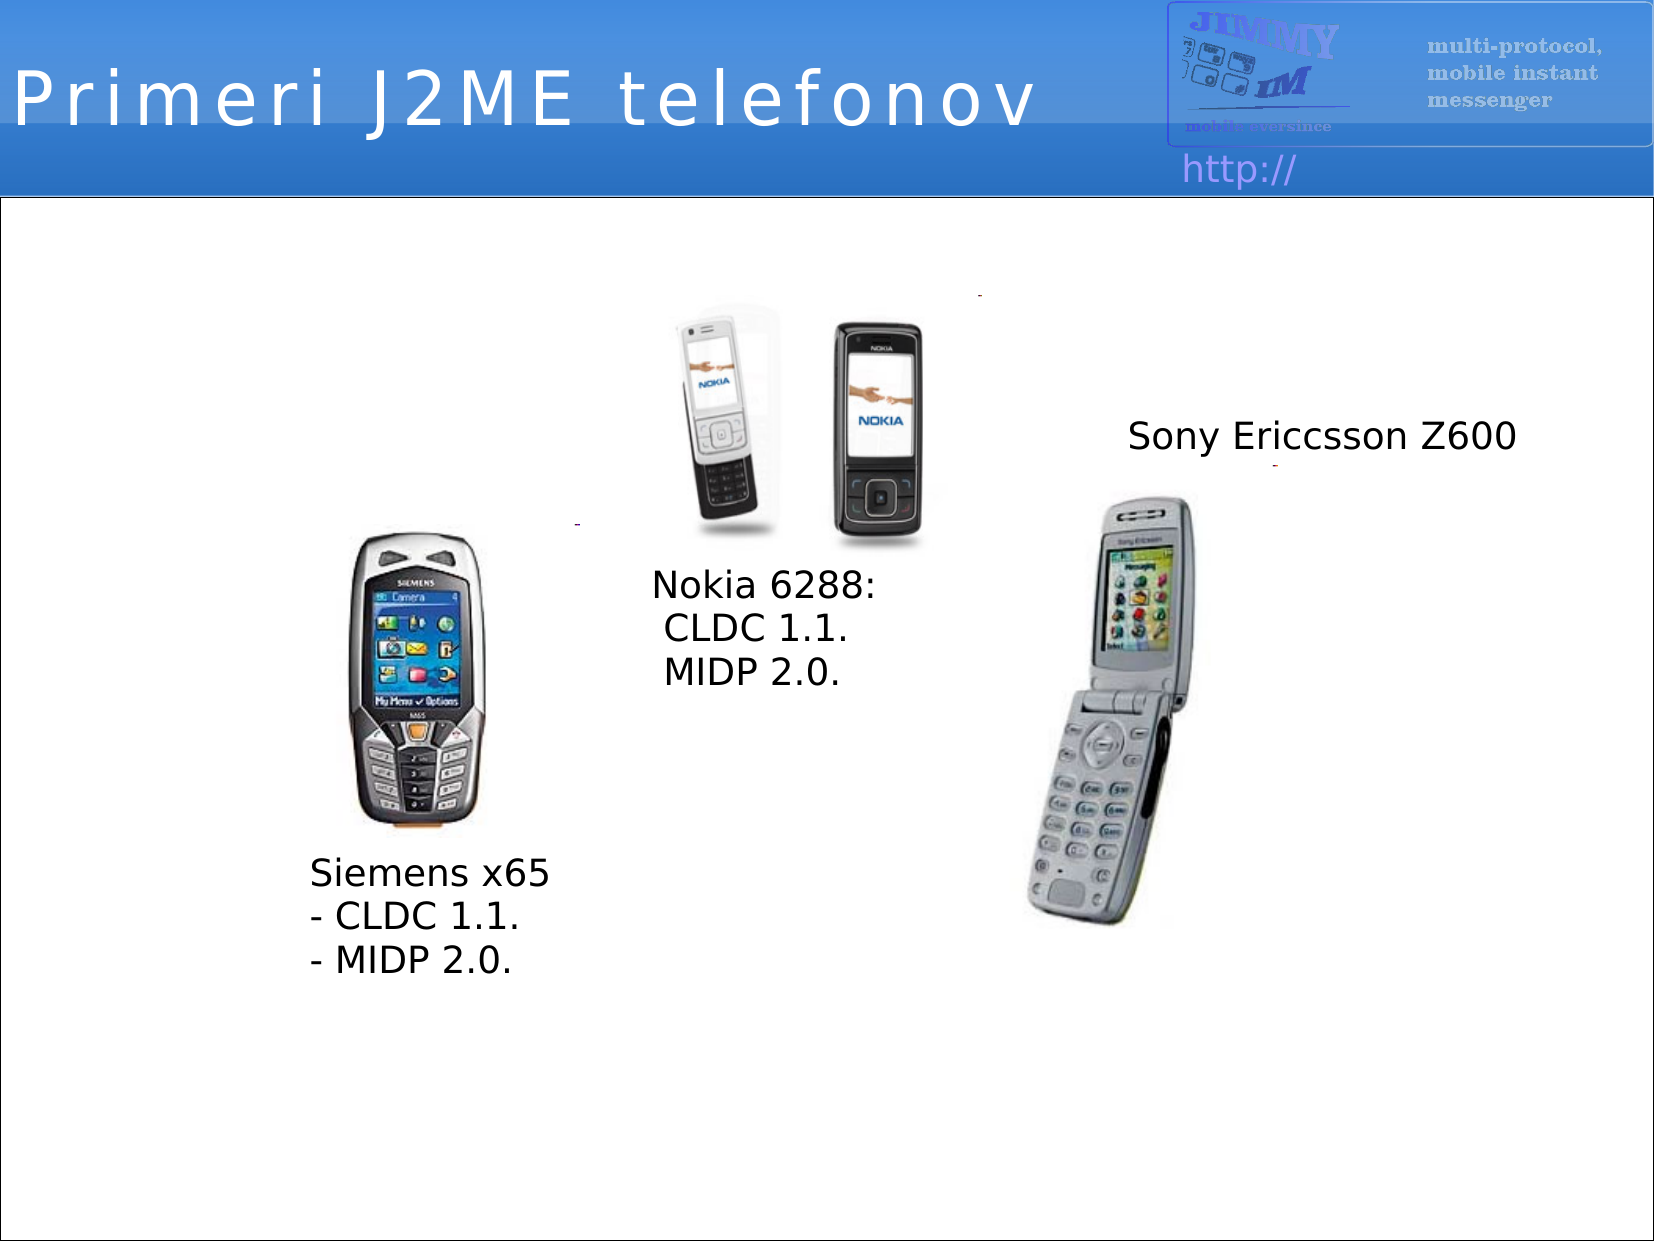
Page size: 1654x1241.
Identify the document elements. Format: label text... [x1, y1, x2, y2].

text_box [0, 197, 1654, 1241]
picture [0, 0, 1654, 197]
picture [625, 295, 1278, 954]
text_box Sony Ericcsson Z600 [1112, 406, 1533, 466]
title Primeri J2ME telefonov [11, 7, 1167, 192]
text_box Nokia 6288: CLDC 1.1. MIDP 2.0. [636, 555, 893, 702]
text_box Siemens x65 - CLDC 1.1. - MIDP 2.0. [294, 843, 567, 990]
picture [266, 524, 580, 838]
